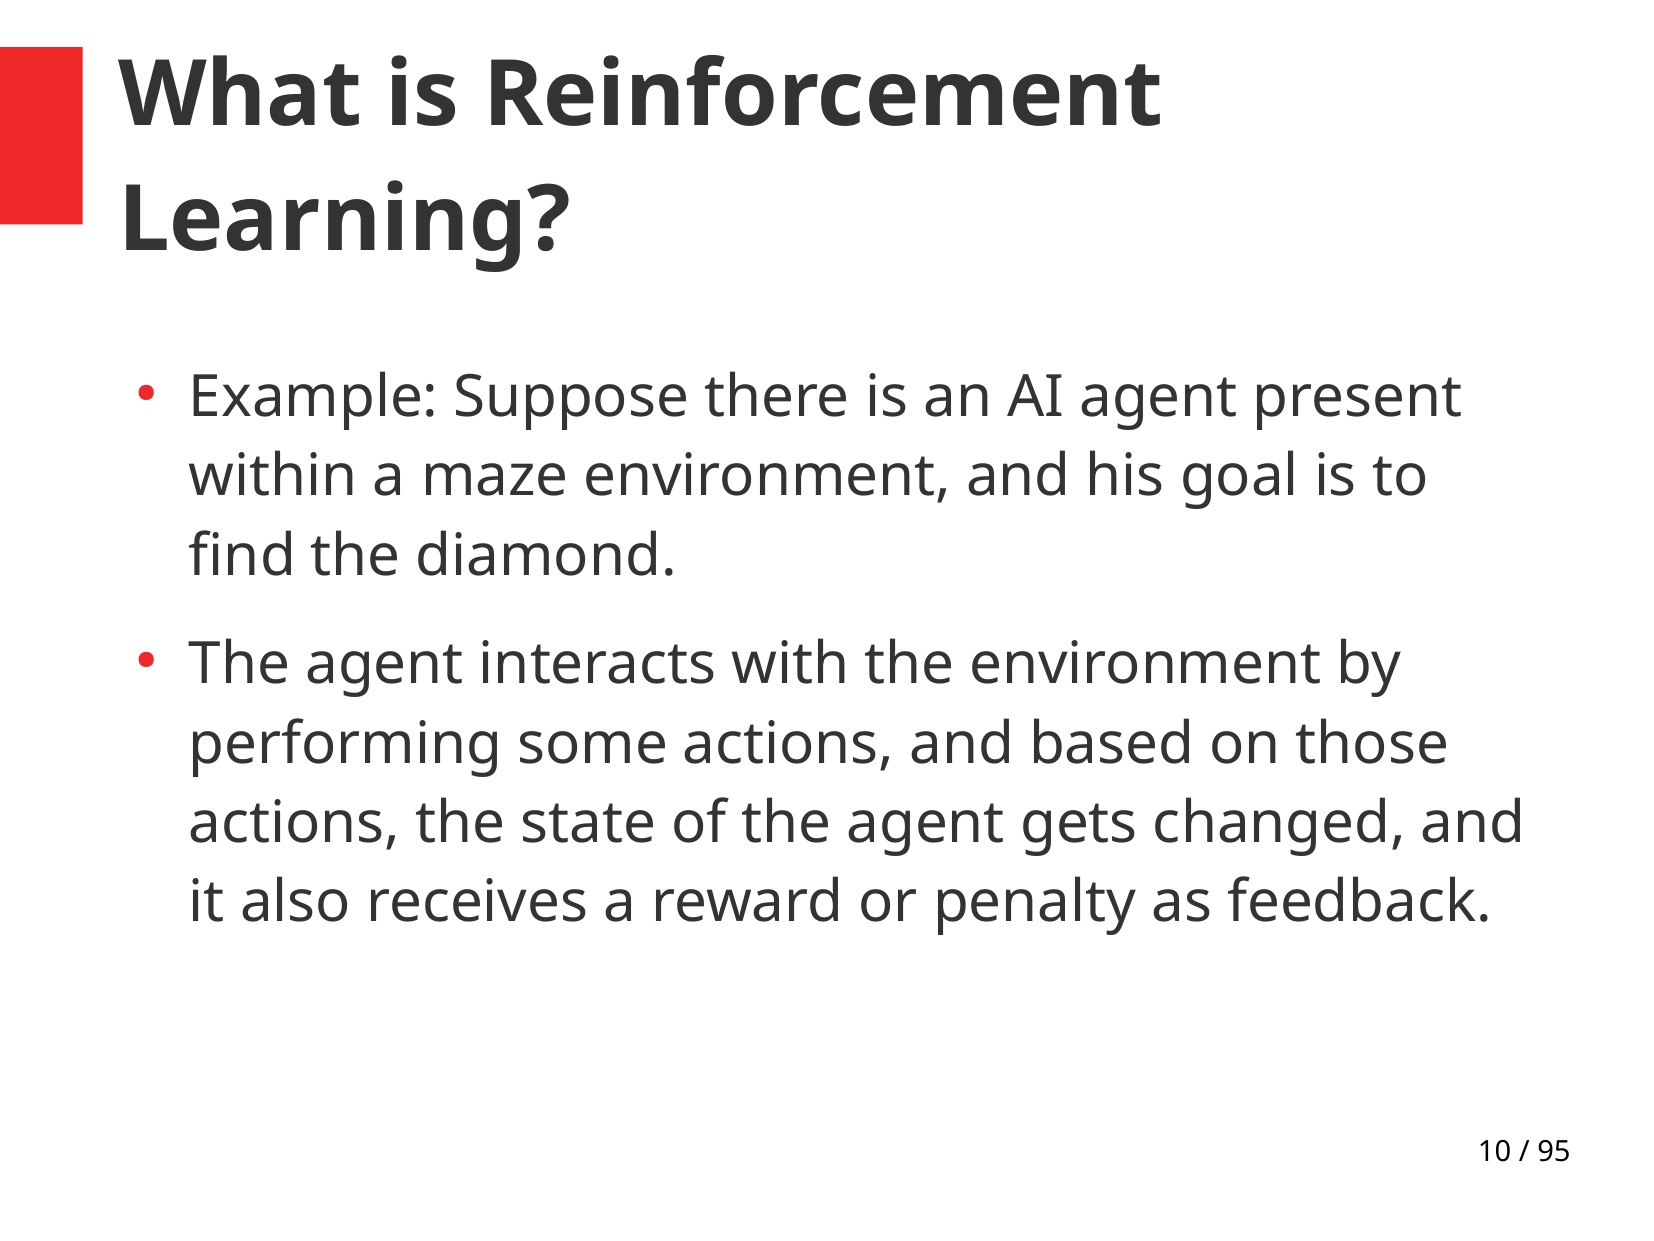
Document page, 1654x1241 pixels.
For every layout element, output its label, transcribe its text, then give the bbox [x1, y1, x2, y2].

list Example: Suppose there is an AI agent present within a maze environment, and his goal is to find the diamond. The agent interacts with the environment by performing some actions, and based on those actions, the state of the agent gets changed, and it also receives a reward or penalty as feedback. [118, 354, 1536, 1074]
title What is Reinforcement Learning? [118, 28, 1571, 278]
